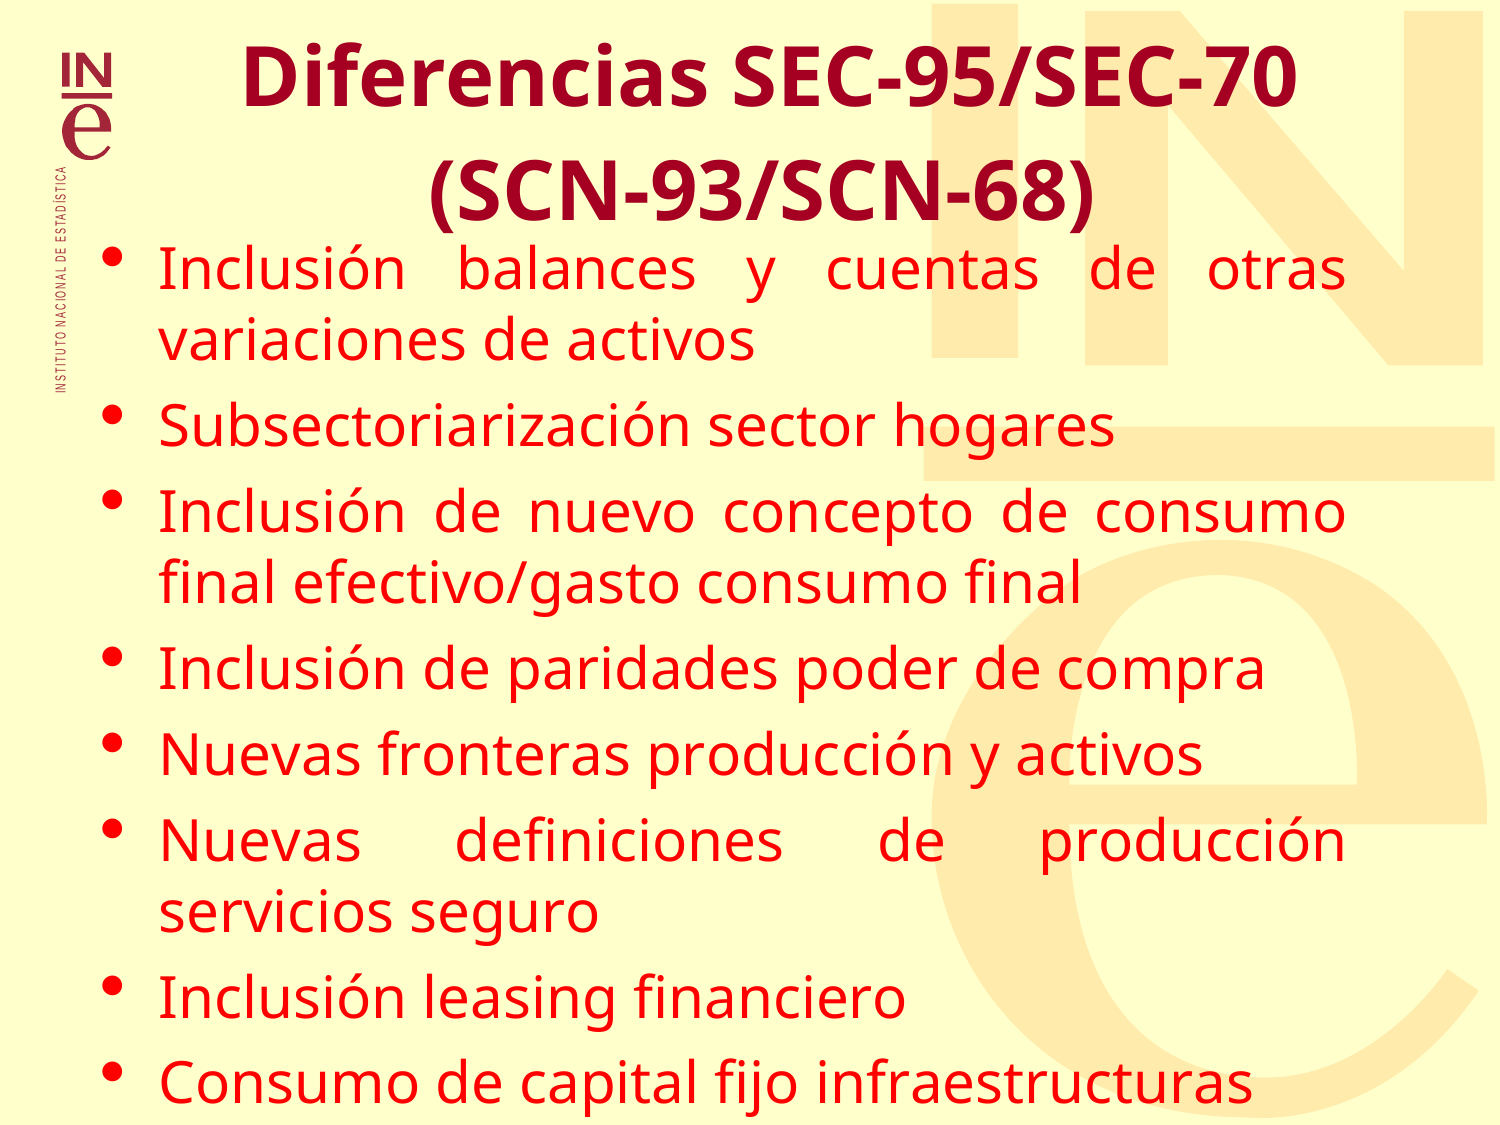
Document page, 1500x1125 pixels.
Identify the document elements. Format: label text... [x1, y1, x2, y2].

list Inclusión balances y cuentas de otras variaciones de activos Subsectoriarización sector hogares Inclusión de nuevo concepto de consumo final efectivo/gasto consumo final Inclusión de paridades poder de compra Nuevas fronteras producción y activos Nuevas definiciones de producción servicios seguro Inclusión leasing financiero Consumo de capital fijo infraestructuras Gastos militares/FBCF ... [87, 224, 1363, 1112]
title Diferencias SEC-95/SEC-70 (SCN-93/SCN-68) [125, 23, 1401, 239]
